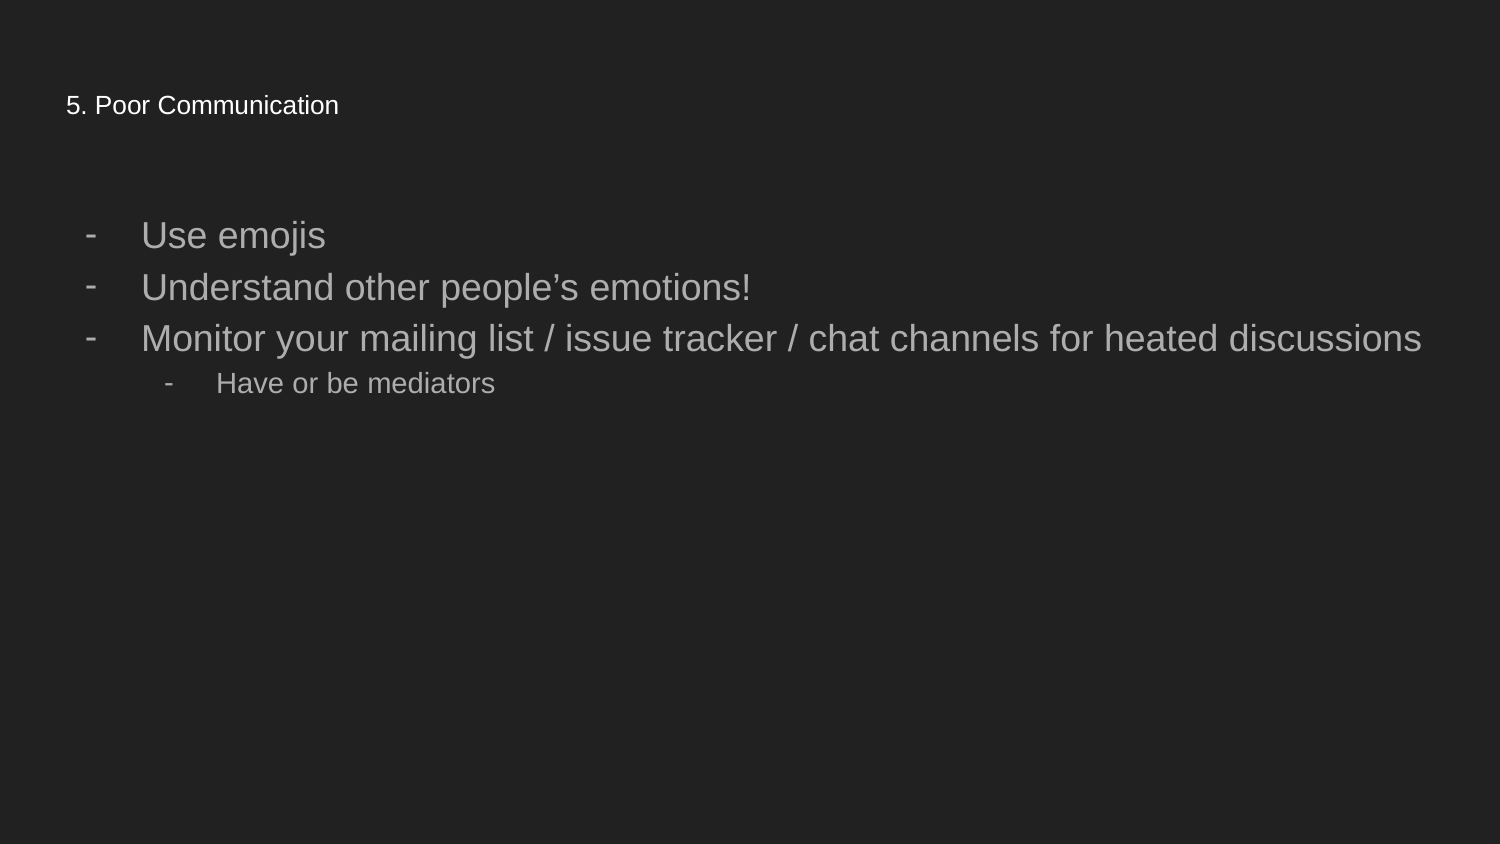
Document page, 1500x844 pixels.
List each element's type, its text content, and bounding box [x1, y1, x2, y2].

title 5. Poor Communication [51, 72, 1449, 167]
list Use emojis Understand other people’s emotions! Monitor your mailing list / issue tracker / chat channels for heated discussions Have or be mediators [51, 189, 1449, 750]
